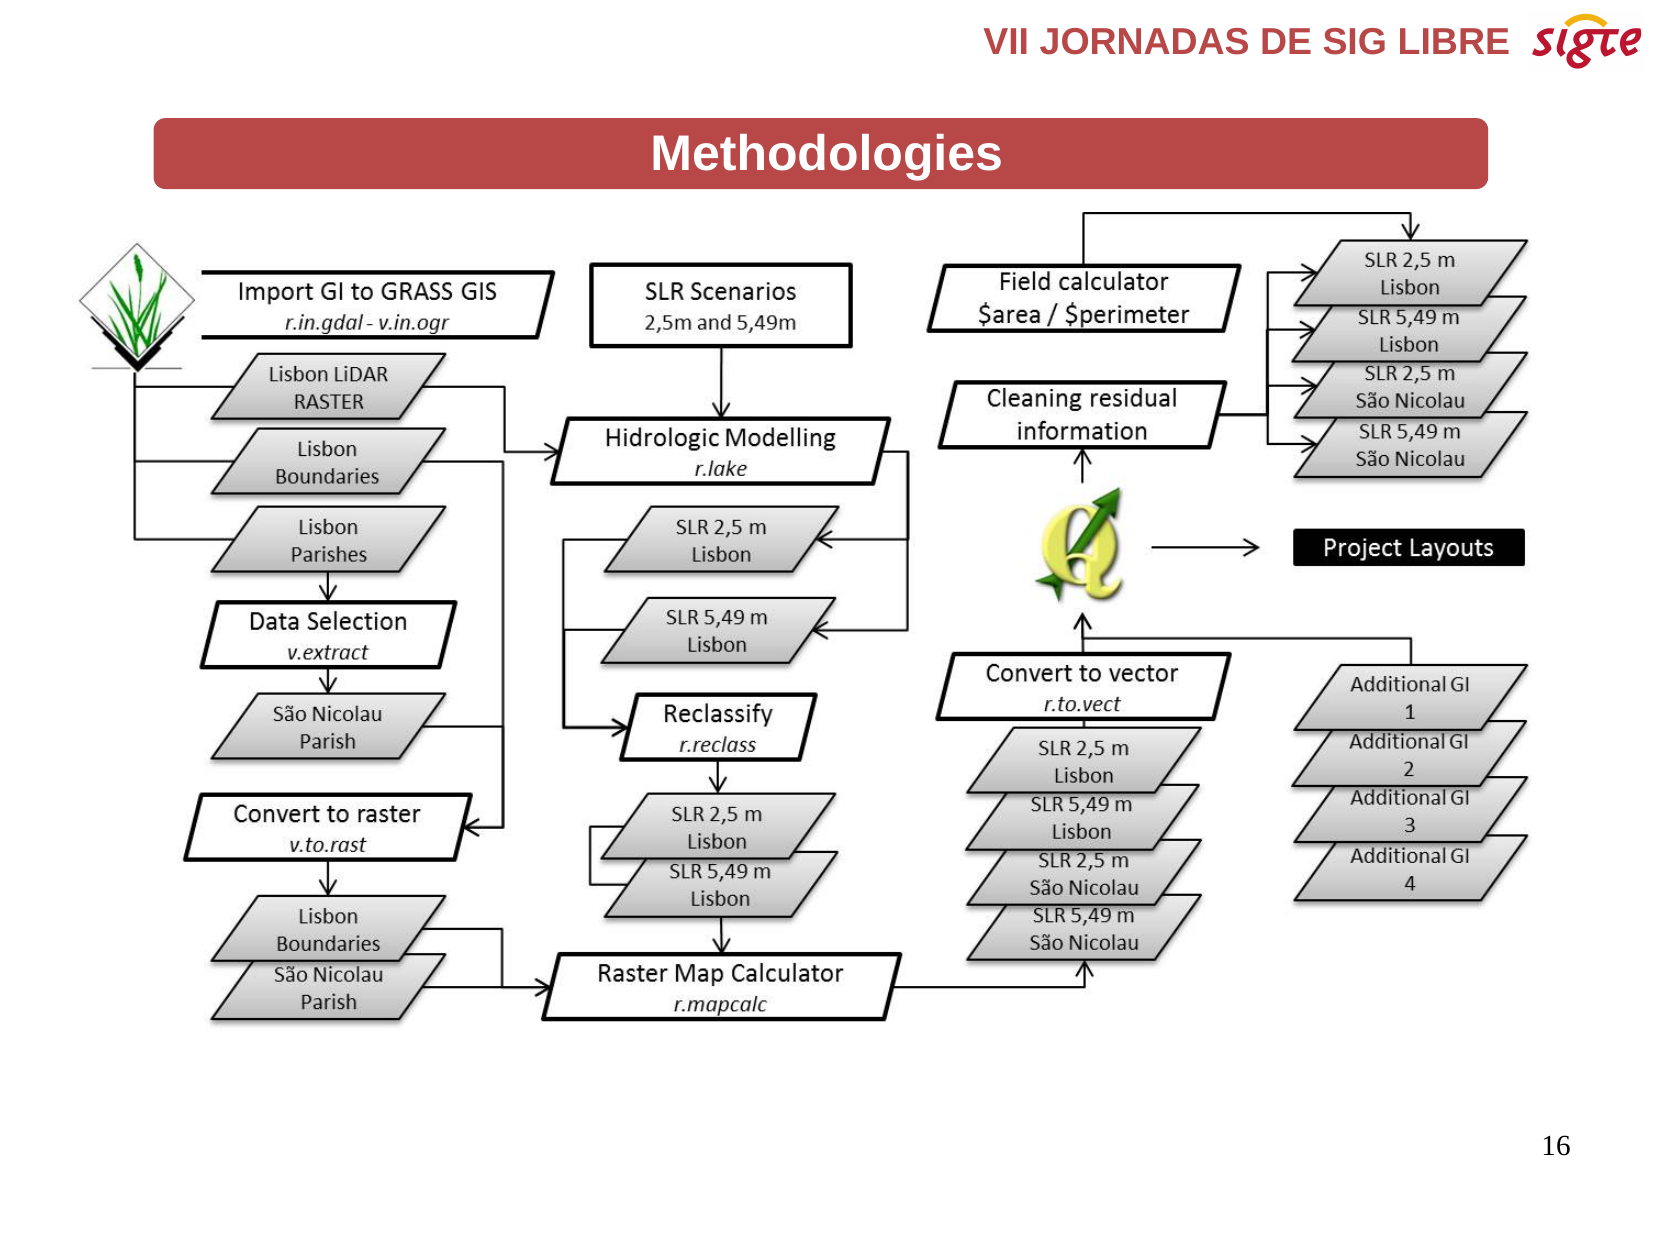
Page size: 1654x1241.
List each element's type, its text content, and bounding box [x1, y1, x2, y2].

text_box VII JORNADAS DE SIG LIBRE [968, 12, 1524, 71]
picture [1528, 11, 1644, 71]
picture [72, 212, 1536, 1040]
title Methodologies [82, 49, 1571, 257]
